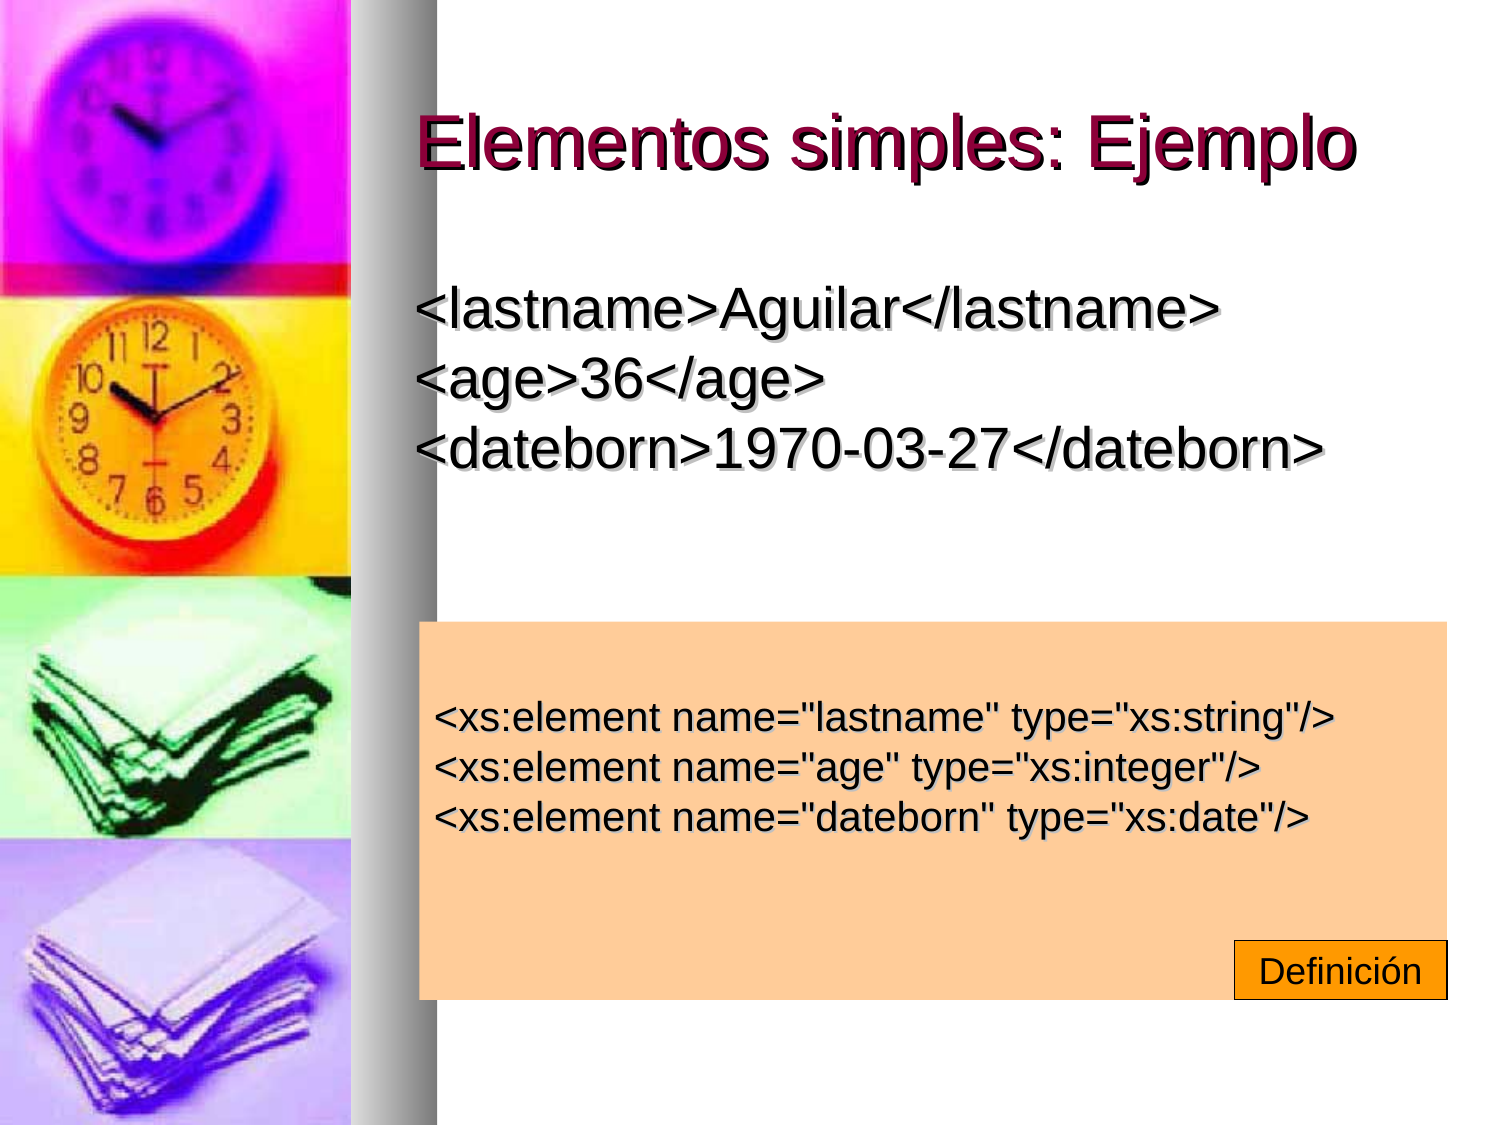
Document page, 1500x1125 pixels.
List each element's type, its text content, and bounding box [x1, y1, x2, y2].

text_box Definición [1234, 940, 1447, 1000]
list <lastname>Aguilar</lastname> <age>36</age> <dateborn>1970-03-27</dateborn> [399, 262, 1447, 516]
list <xs:element name="lastname" type="xs:string"/> <xs:element name="age" type="xs:integer"/> <xs:element name="dateborn" type="xs:date"/> [419, 621, 1447, 1000]
picture [0, 0, 351, 1125]
title Elementos simples: Ejemplo [399, 37, 1450, 238]
